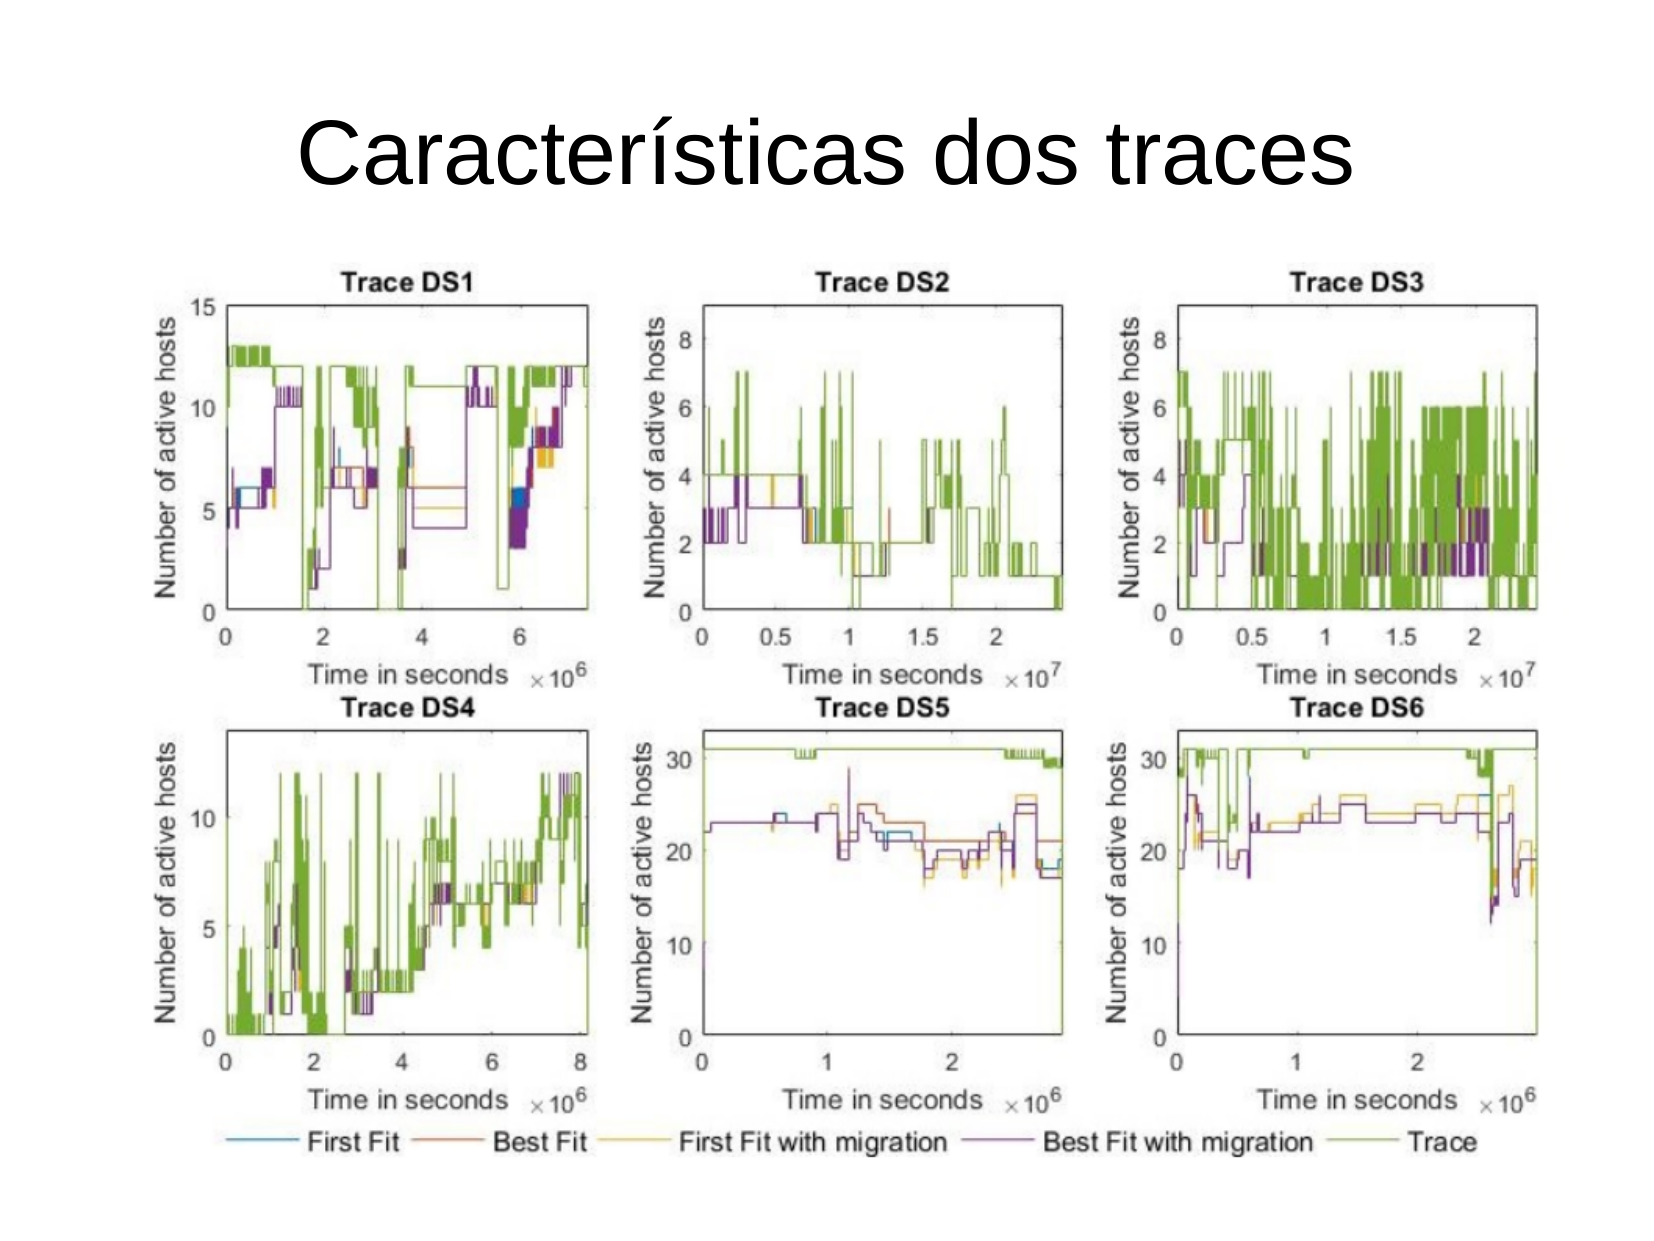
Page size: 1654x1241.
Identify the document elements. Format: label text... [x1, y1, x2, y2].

title Características dos traces [82, 49, 1571, 257]
picture [138, 236, 1595, 1176]
